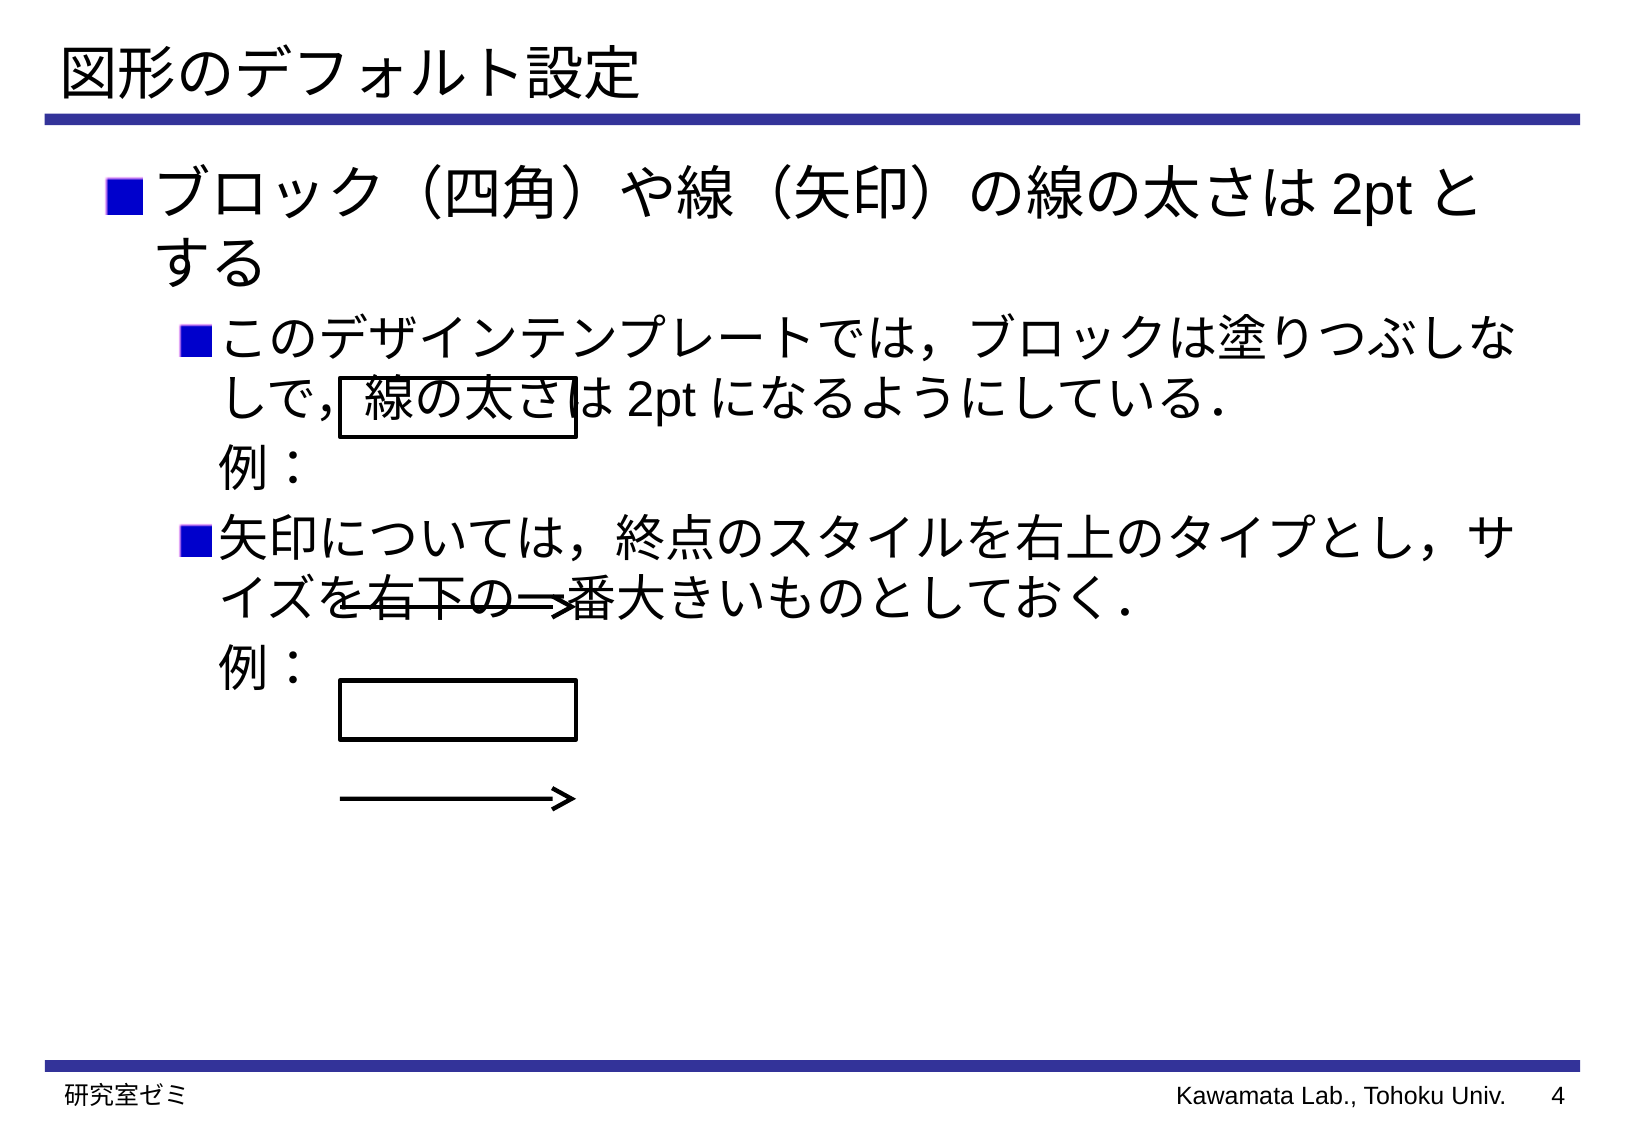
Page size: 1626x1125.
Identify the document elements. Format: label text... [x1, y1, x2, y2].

title 図形のデフォルト設定 [44, 28, 1566, 114]
list ブロック（四角）や線（矢印）の線の太さは2ptとする このデザインテンプレートでは，ブロックは塗りつぶしなしで，線の太さは2ptになるようにしている． 例： 矢印については，終点のスタイルを右上のタイプとし，サイズを右下の一番大きいものとしておく． 例： [81, 148, 1544, 1035]
footer 研究室ゼミ [49, 1071, 1160, 1118]
slide_number <number> [1506, 1071, 1581, 1118]
